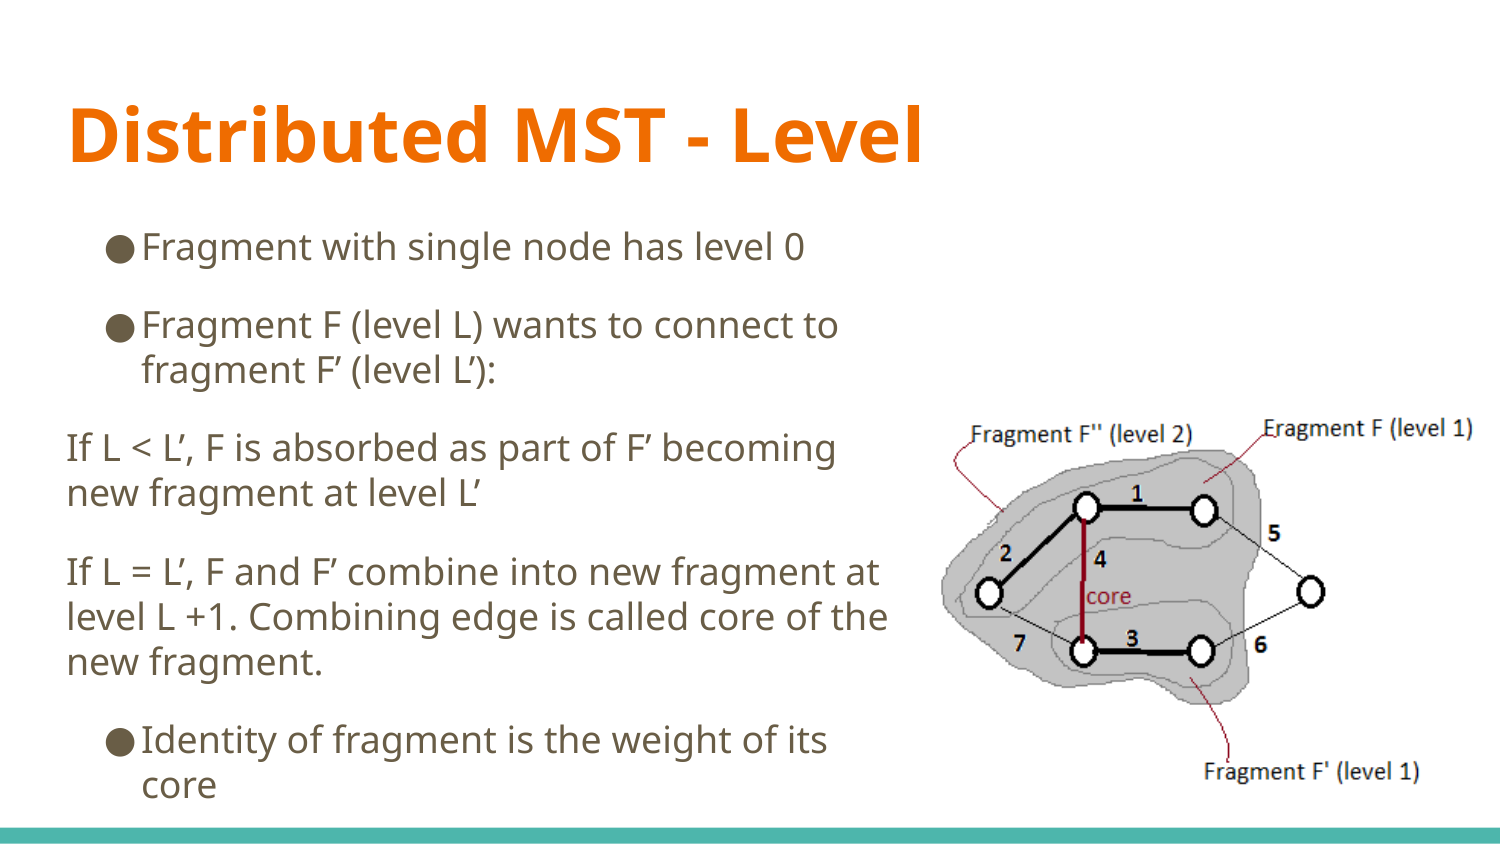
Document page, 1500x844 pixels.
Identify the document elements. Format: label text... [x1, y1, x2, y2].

list Fragment with single node has level 0 Fragment F (level L) wants to connect to fragment F’ (level L’): If L < L’, F is absorbed as part of F’ becoming new fragment at level L’ If L = L’, F and F’ combine into new fragment at level L +1. Combining edge is called core of the new fragment. Identity of fragment is the weight of its core [51, 207, 925, 750]
title Distributed MST - Level [51, 72, 1449, 189]
picture [937, 415, 1481, 795]
